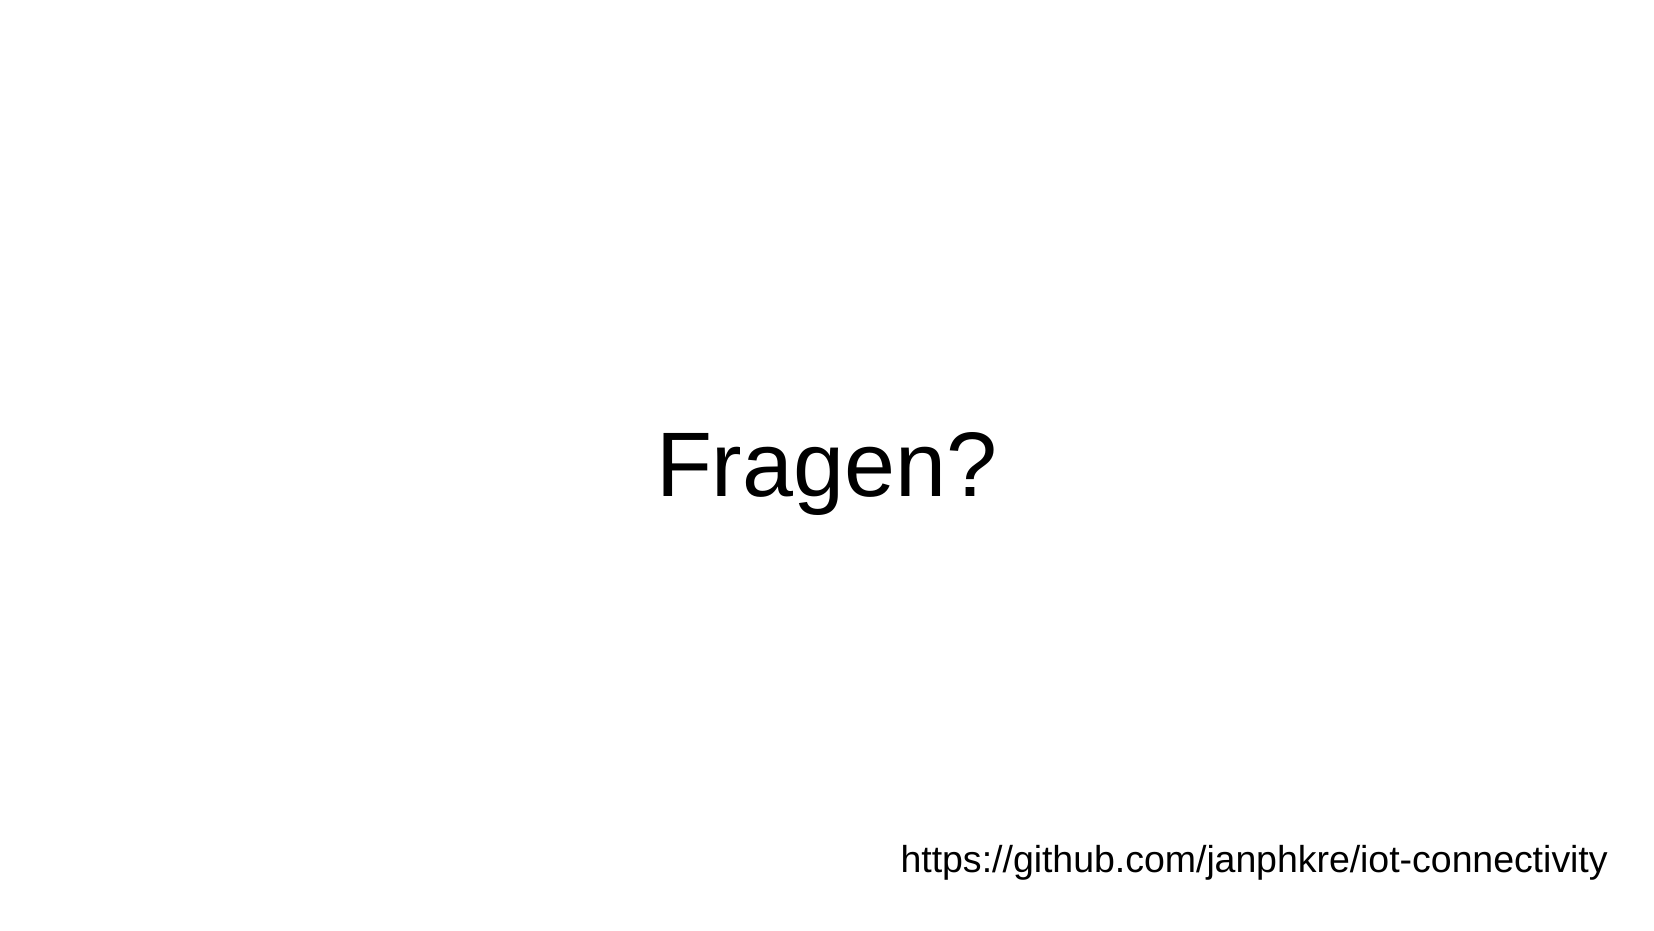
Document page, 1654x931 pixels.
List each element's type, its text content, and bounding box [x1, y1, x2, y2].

title Fragen? [82, 387, 1571, 543]
text_box https://github.com/janphkre/iot-connectivity [885, 831, 1642, 931]
